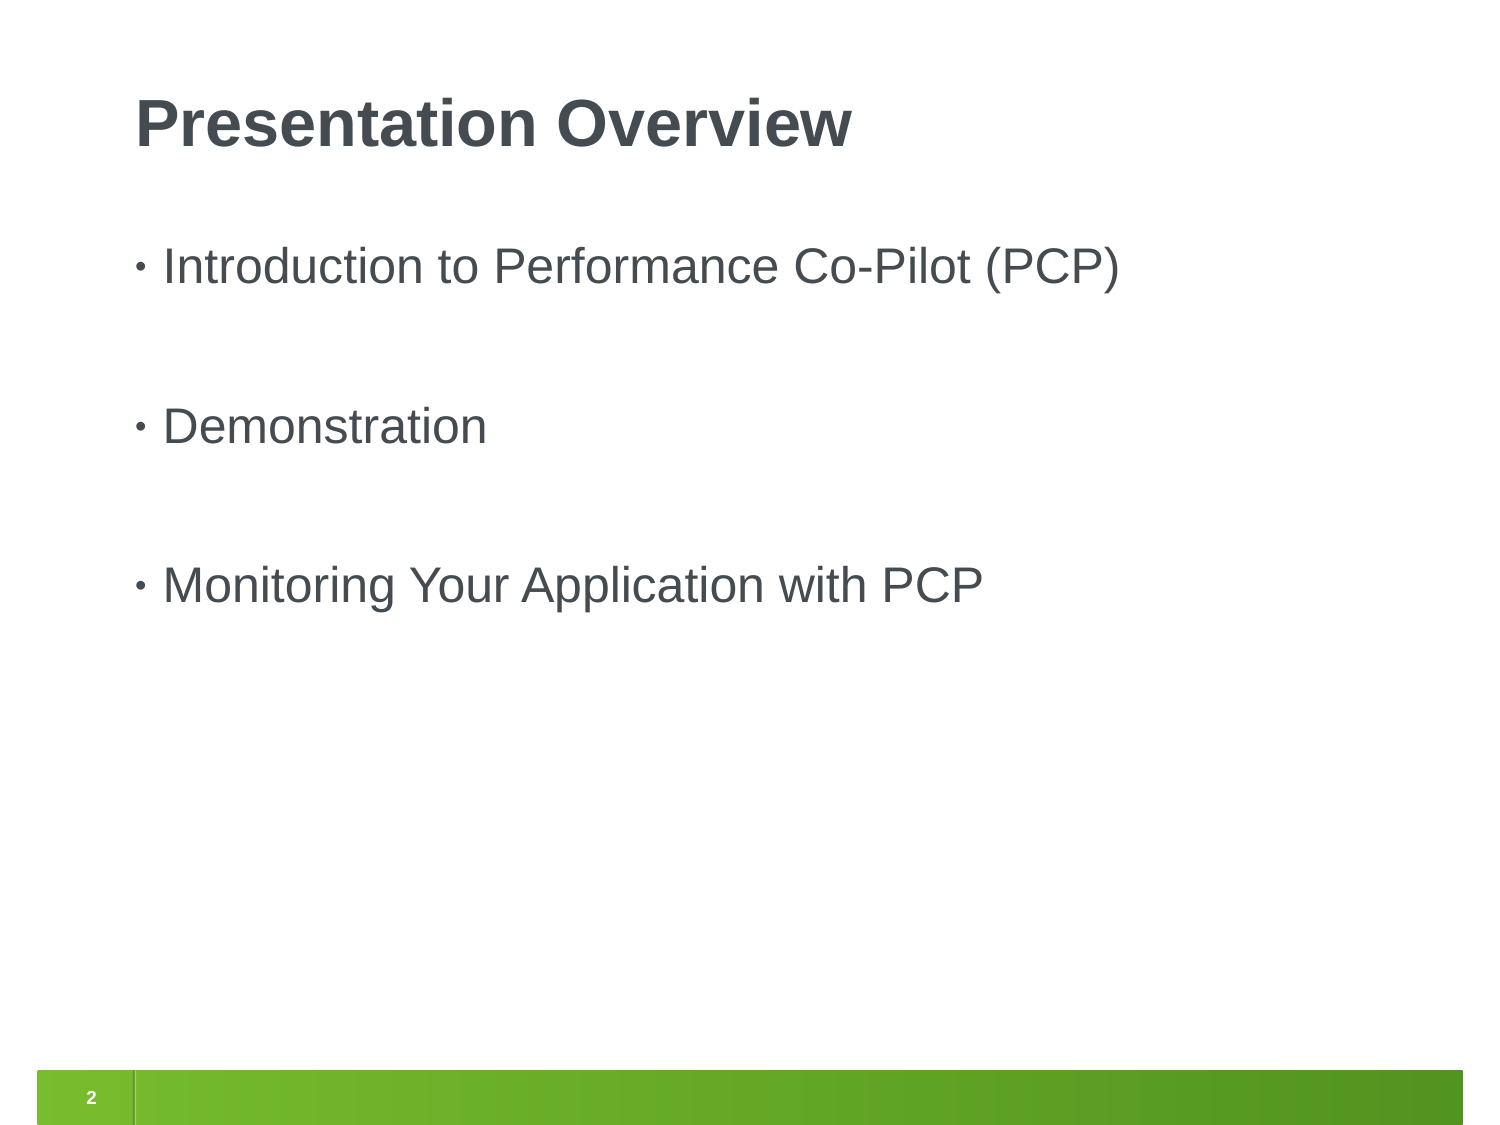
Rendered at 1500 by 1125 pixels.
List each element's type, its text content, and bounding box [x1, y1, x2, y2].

list Introduction to Performance Co-Pilot (PCP) Demonstration Monitoring Your Application with PCP [135, 238, 1372, 982]
title Presentation Overview [135, 41, 1372, 204]
